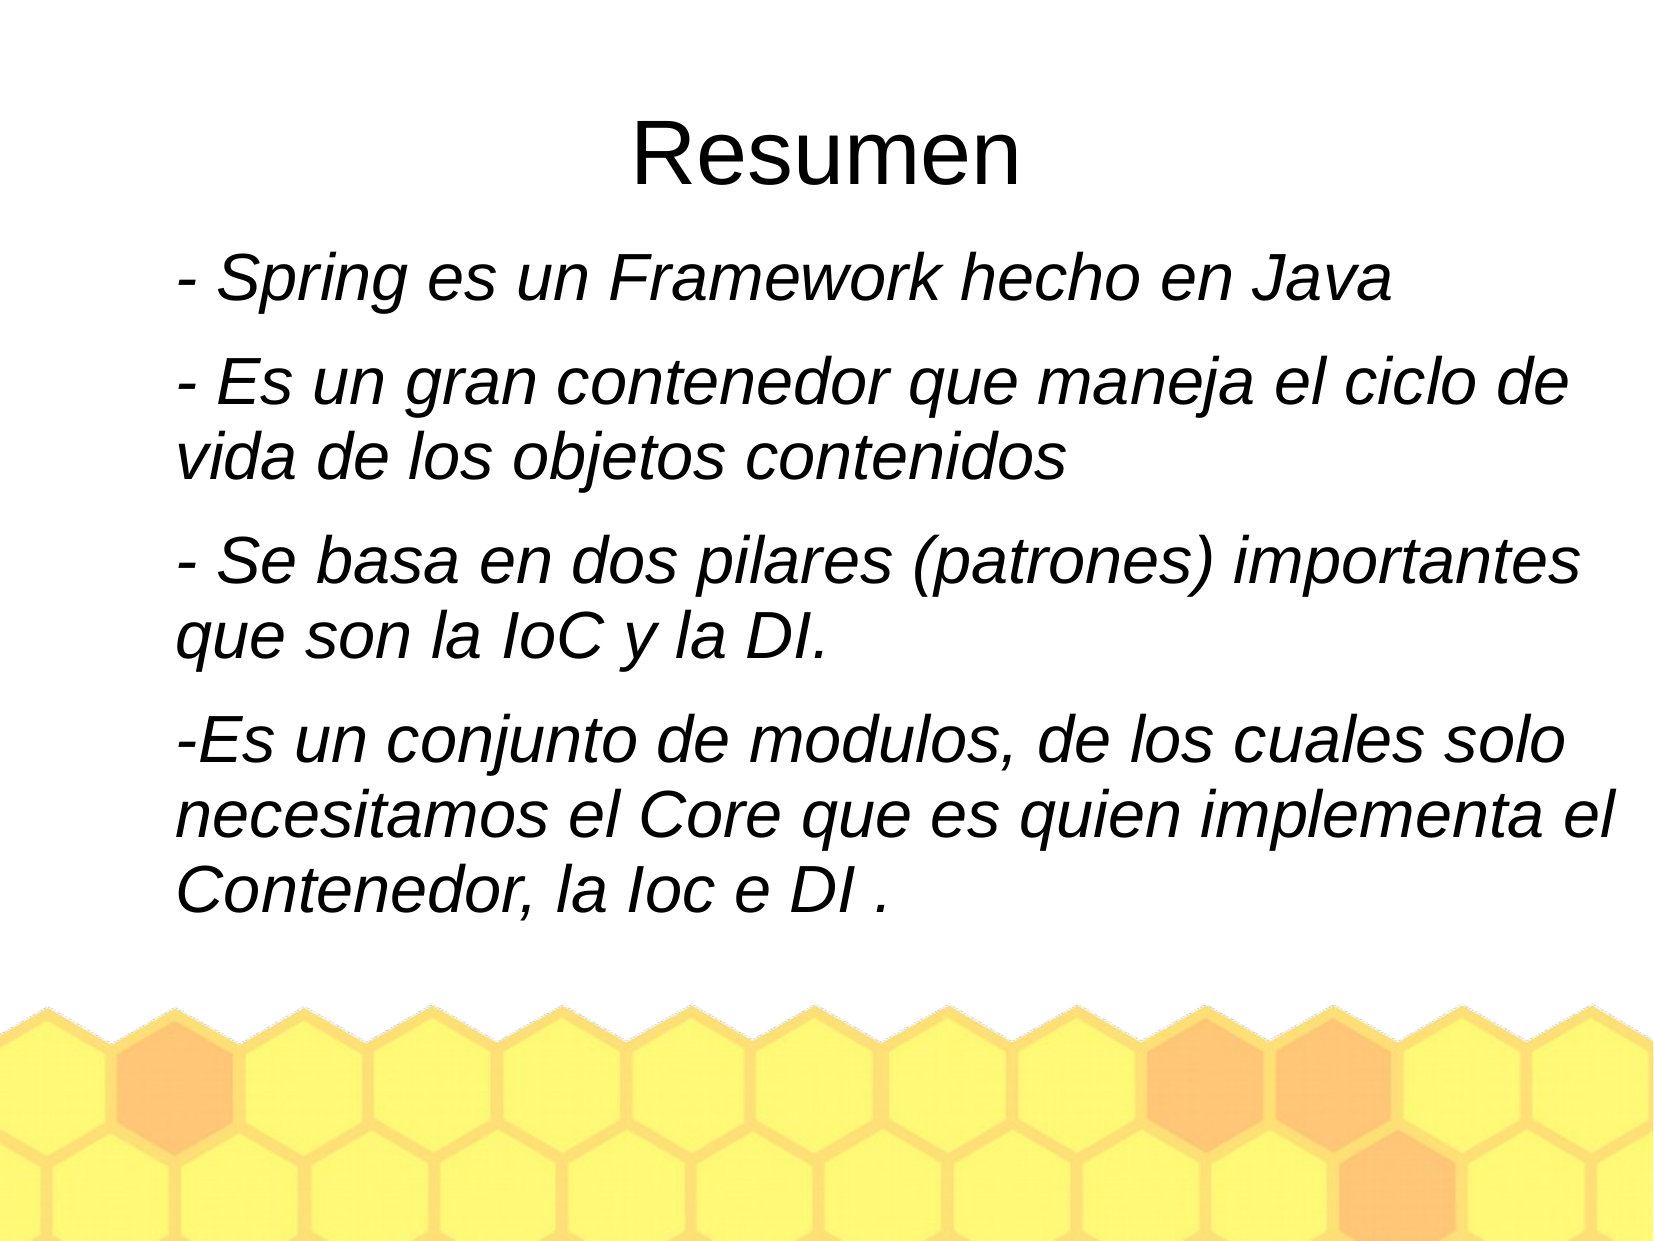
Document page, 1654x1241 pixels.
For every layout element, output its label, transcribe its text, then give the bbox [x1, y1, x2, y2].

list - Spring es un Framework hecho en Java - Es un gran contenedor que maneja el ciclo de vida de los objetos contenidos - Se basa en dos pilares (patrones) importantes que son la IoC y la DI. -Es un conjunto de modulos, de los cuales solo necesitamos el Core que es quien implementa el Contenedor, la Ioc e DI . [105, 240, 1621, 960]
title Resumen [82, 49, 1571, 257]
picture [0, 1001, 1654, 1241]
